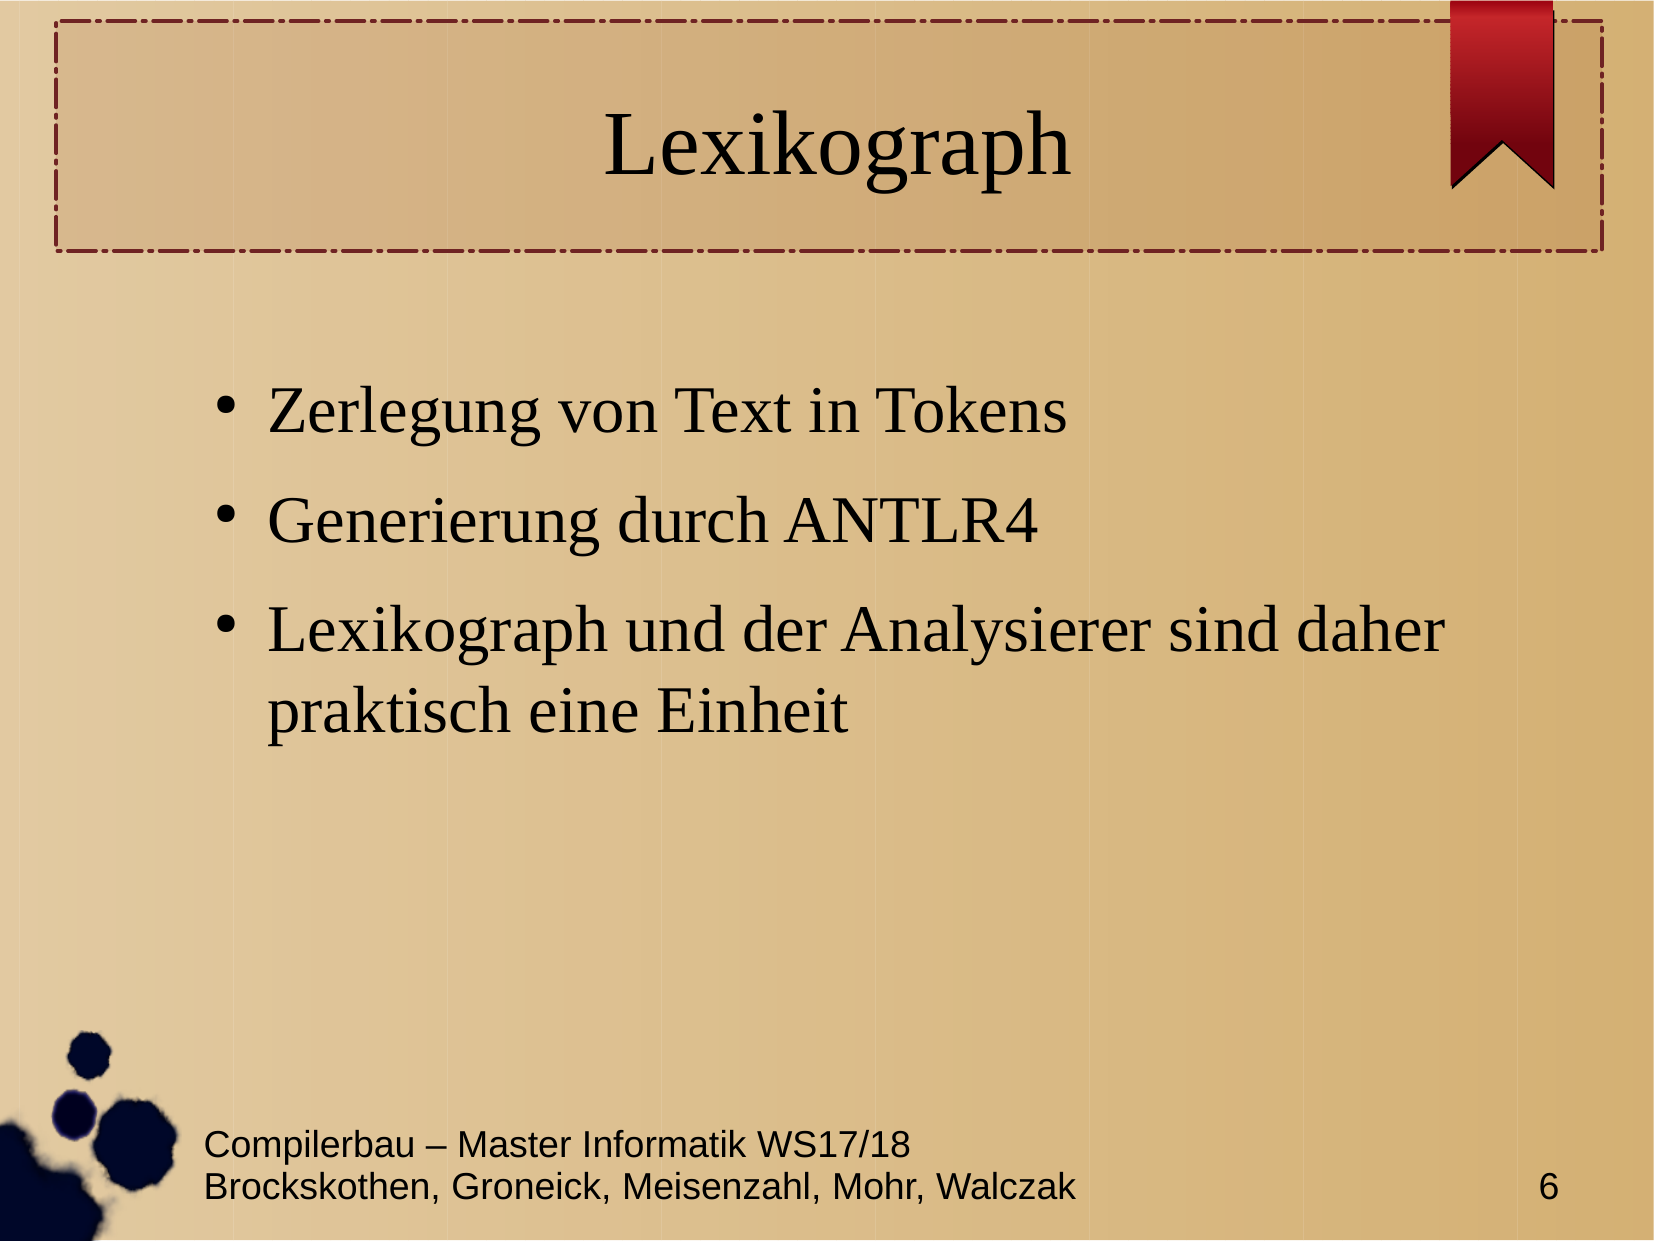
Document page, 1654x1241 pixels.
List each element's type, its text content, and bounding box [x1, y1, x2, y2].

title Lexikograph [82, 47, 1595, 229]
list Zerlegung von Text in Tokens Generierung durch ANTLR4 Lexikograph und der Analysierer sind daher praktisch eine Einheit [94, 366, 1550, 1004]
